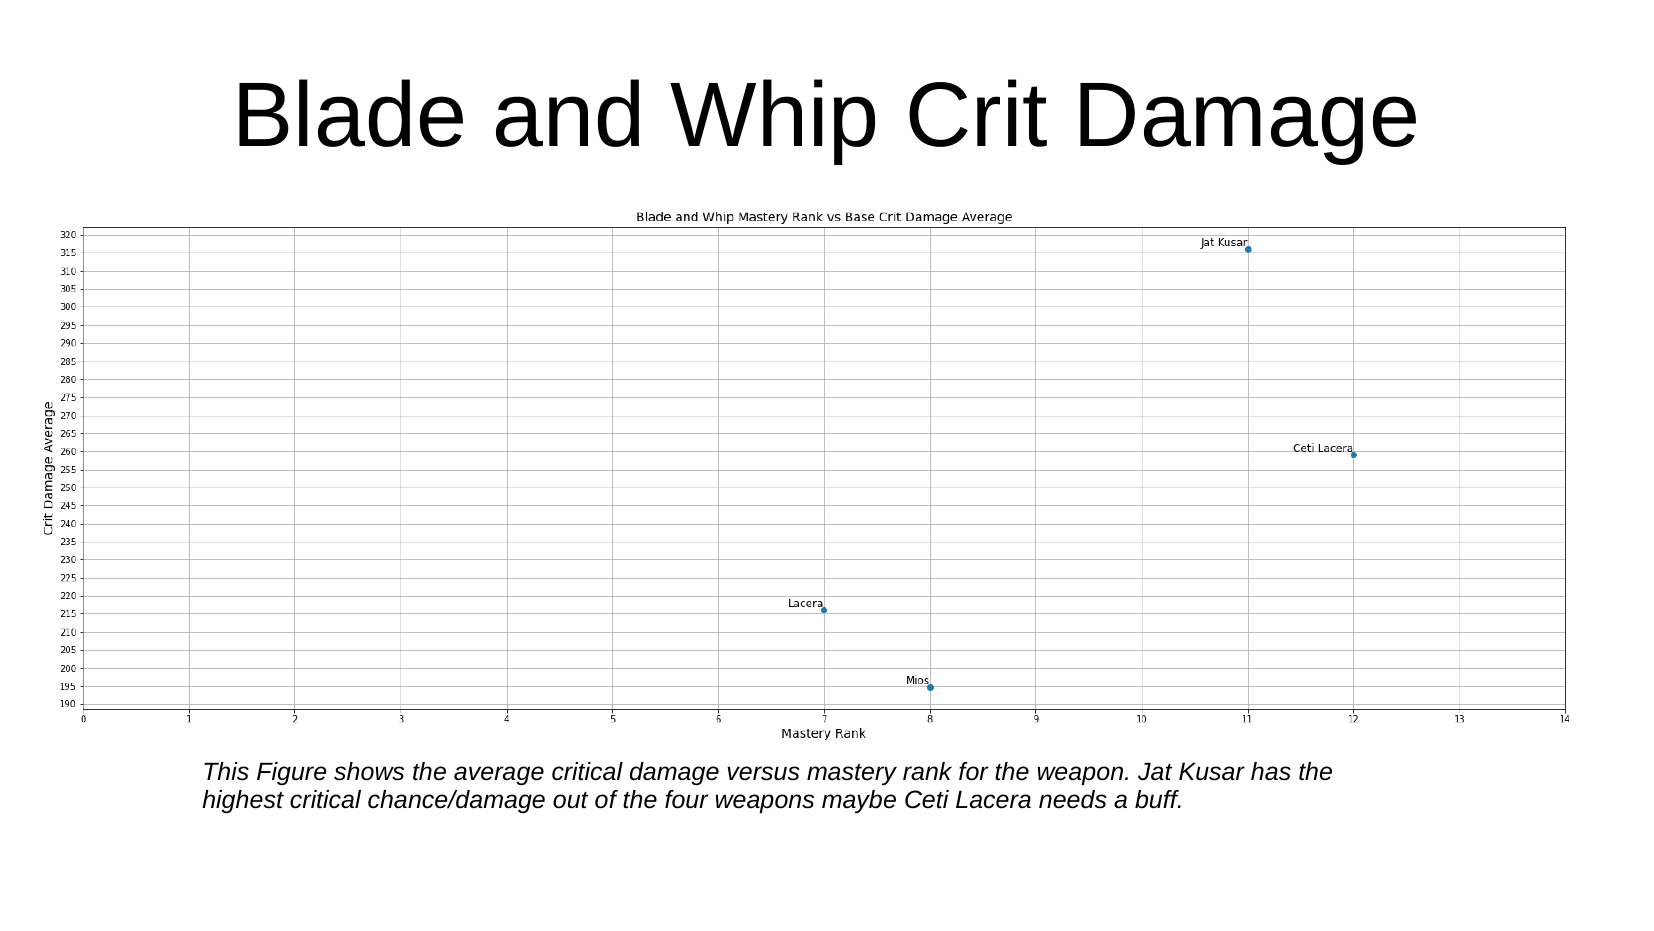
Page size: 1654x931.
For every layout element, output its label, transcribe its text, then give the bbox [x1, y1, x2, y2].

text_box This Figure shows the average critical damage versus mastery rank for the weapon. Jat Kusar has the highest critical chance/damage out of the four weapons maybe Ceti Lacera needs a buff. [187, 750, 1388, 849]
title Blade and Whip Crit Damage [82, 37, 1571, 193]
picture [37, 205, 1576, 746]
